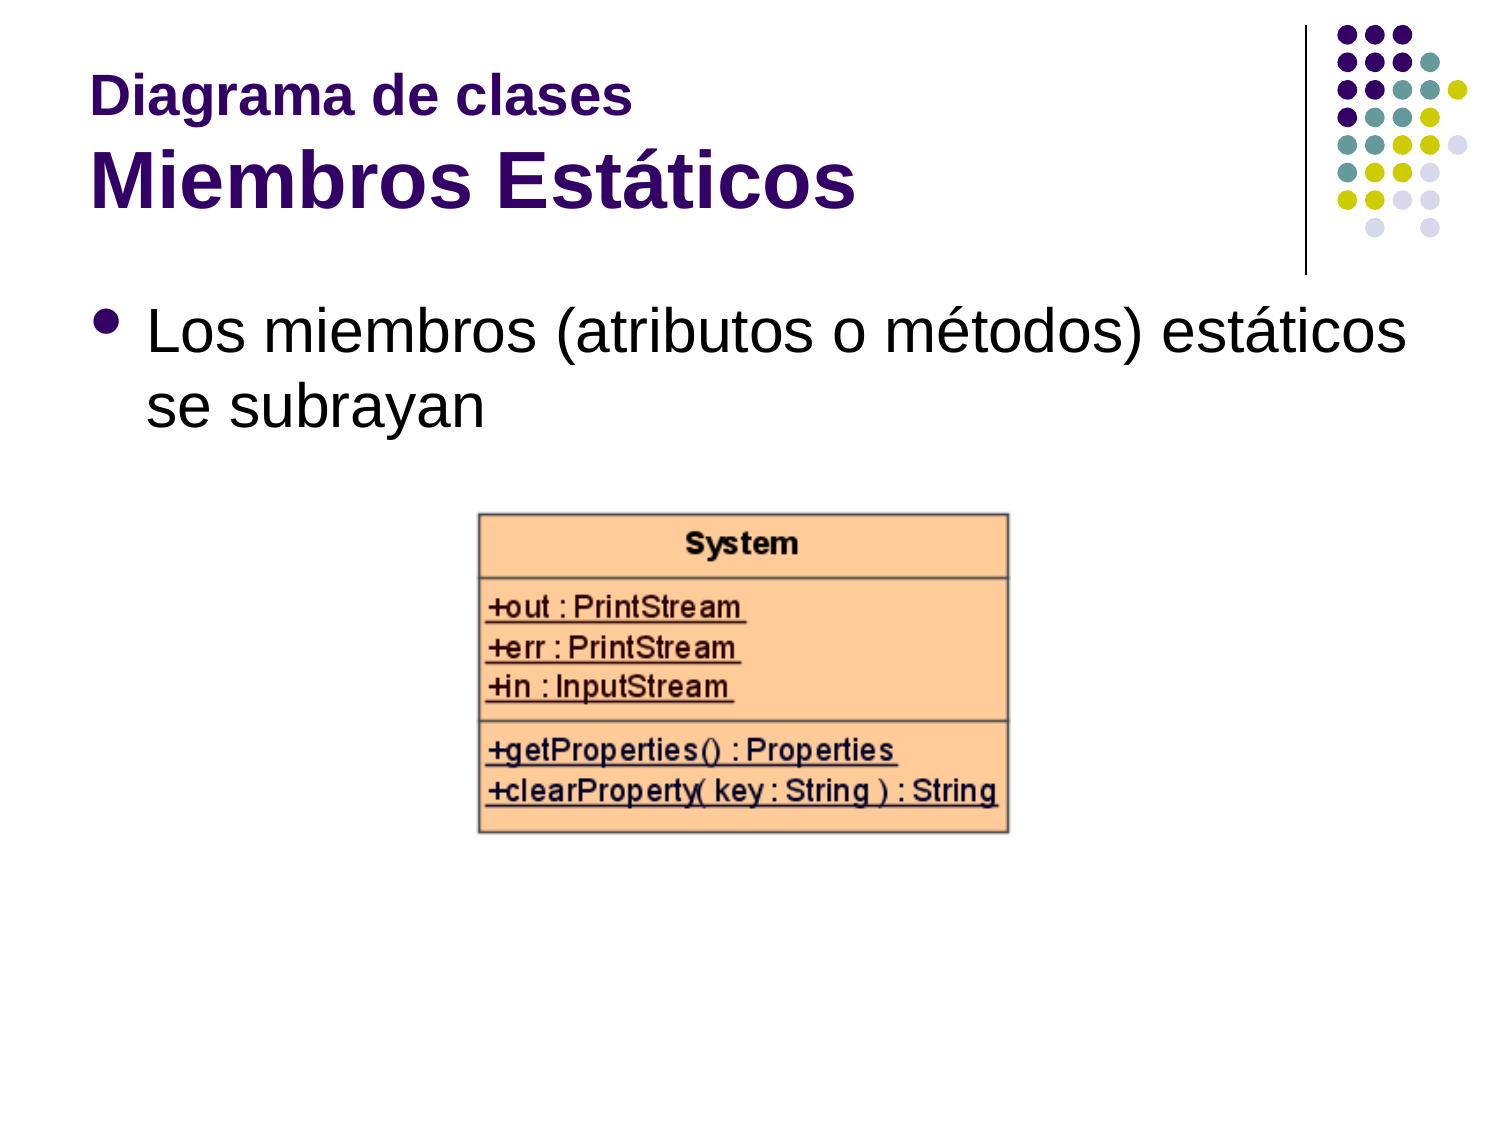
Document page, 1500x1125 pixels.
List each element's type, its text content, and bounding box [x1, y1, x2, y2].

title Diagrama de clases Miembros Estáticos [74, 20, 1313, 233]
picture [454, 491, 1034, 860]
list Los miembros (atributos o métodos) estáticos se subrayan [75, 282, 1426, 1006]
